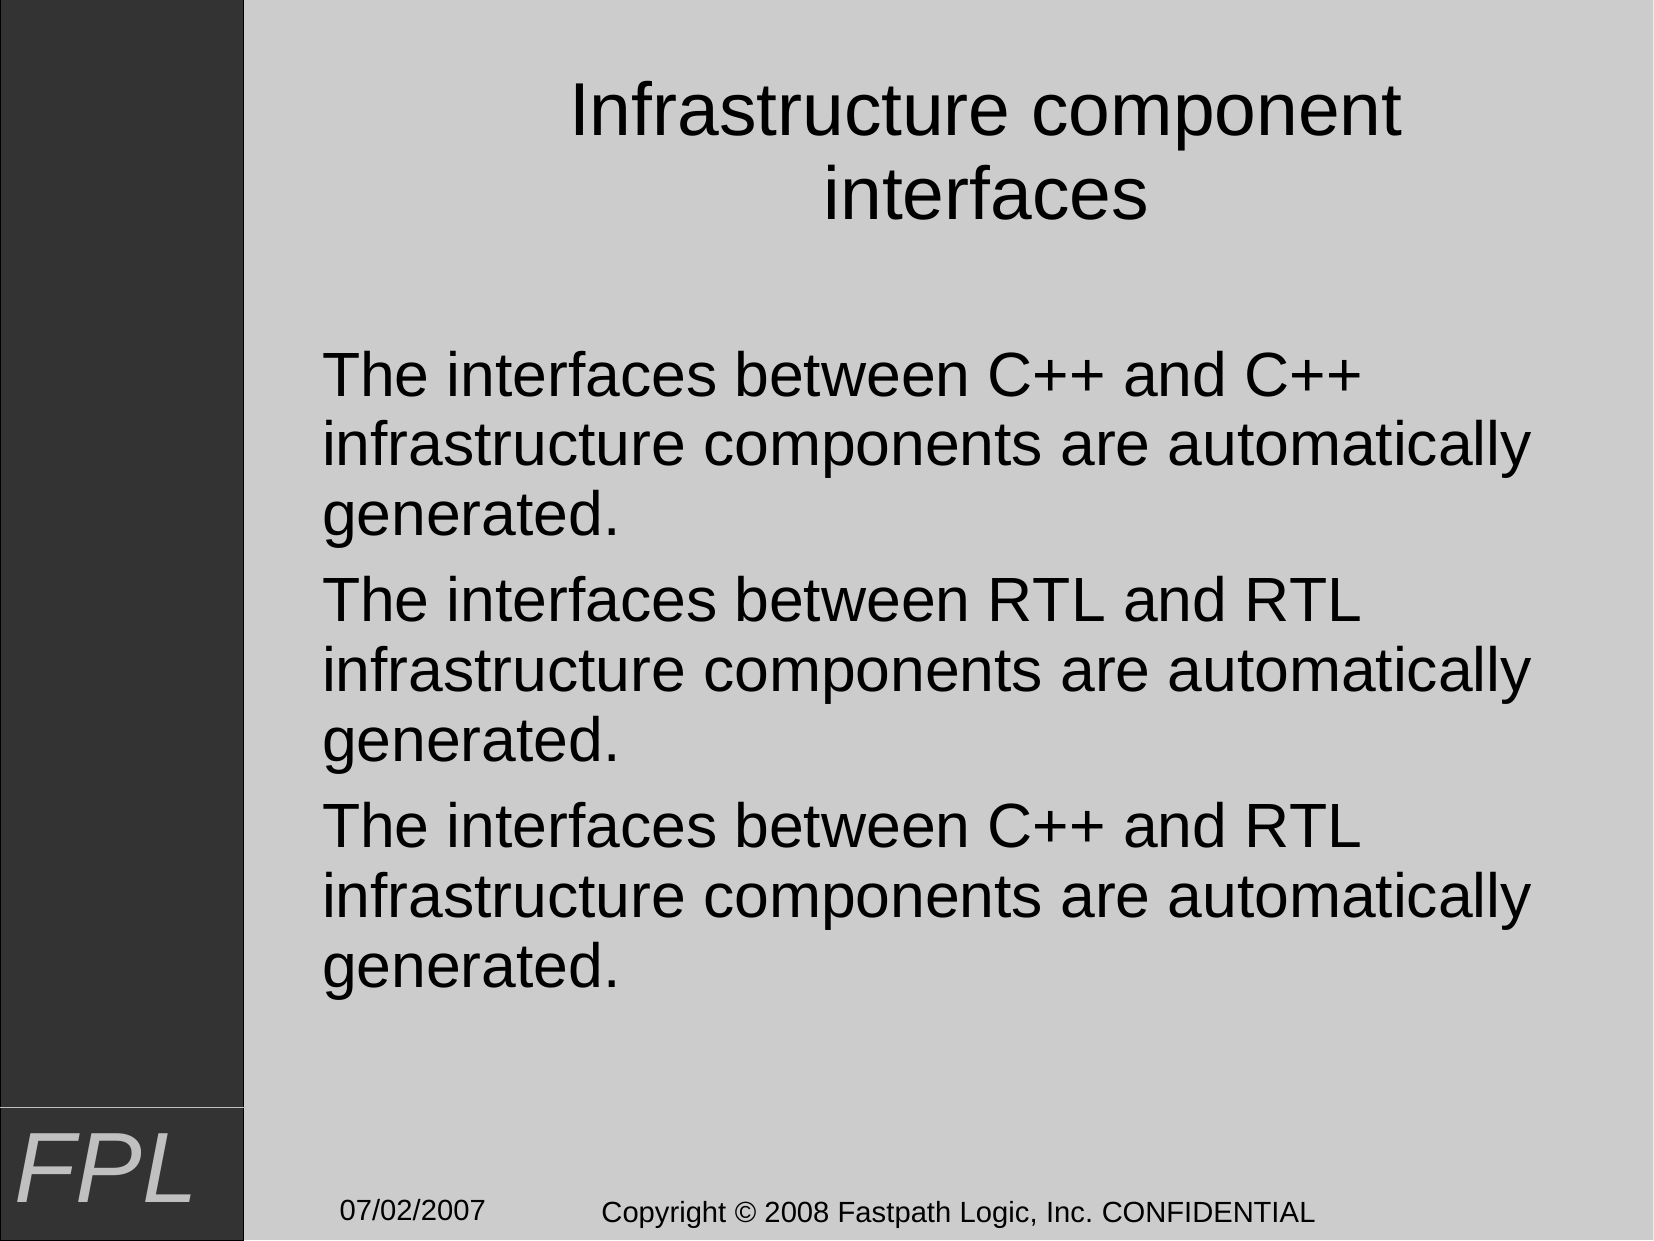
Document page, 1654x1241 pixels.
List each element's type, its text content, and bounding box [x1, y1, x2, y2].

title Infrastructure component interfaces [435, 39, 1538, 140]
subtitle The interfaces between C++ and C++ infrastructure components are automatically generated. The interfaces between RTL and RTL infrastructure components are automatically generated. The interfaces between C++ and RTL infrastructure components are automatically generated. [322, 140, 1635, 1201]
